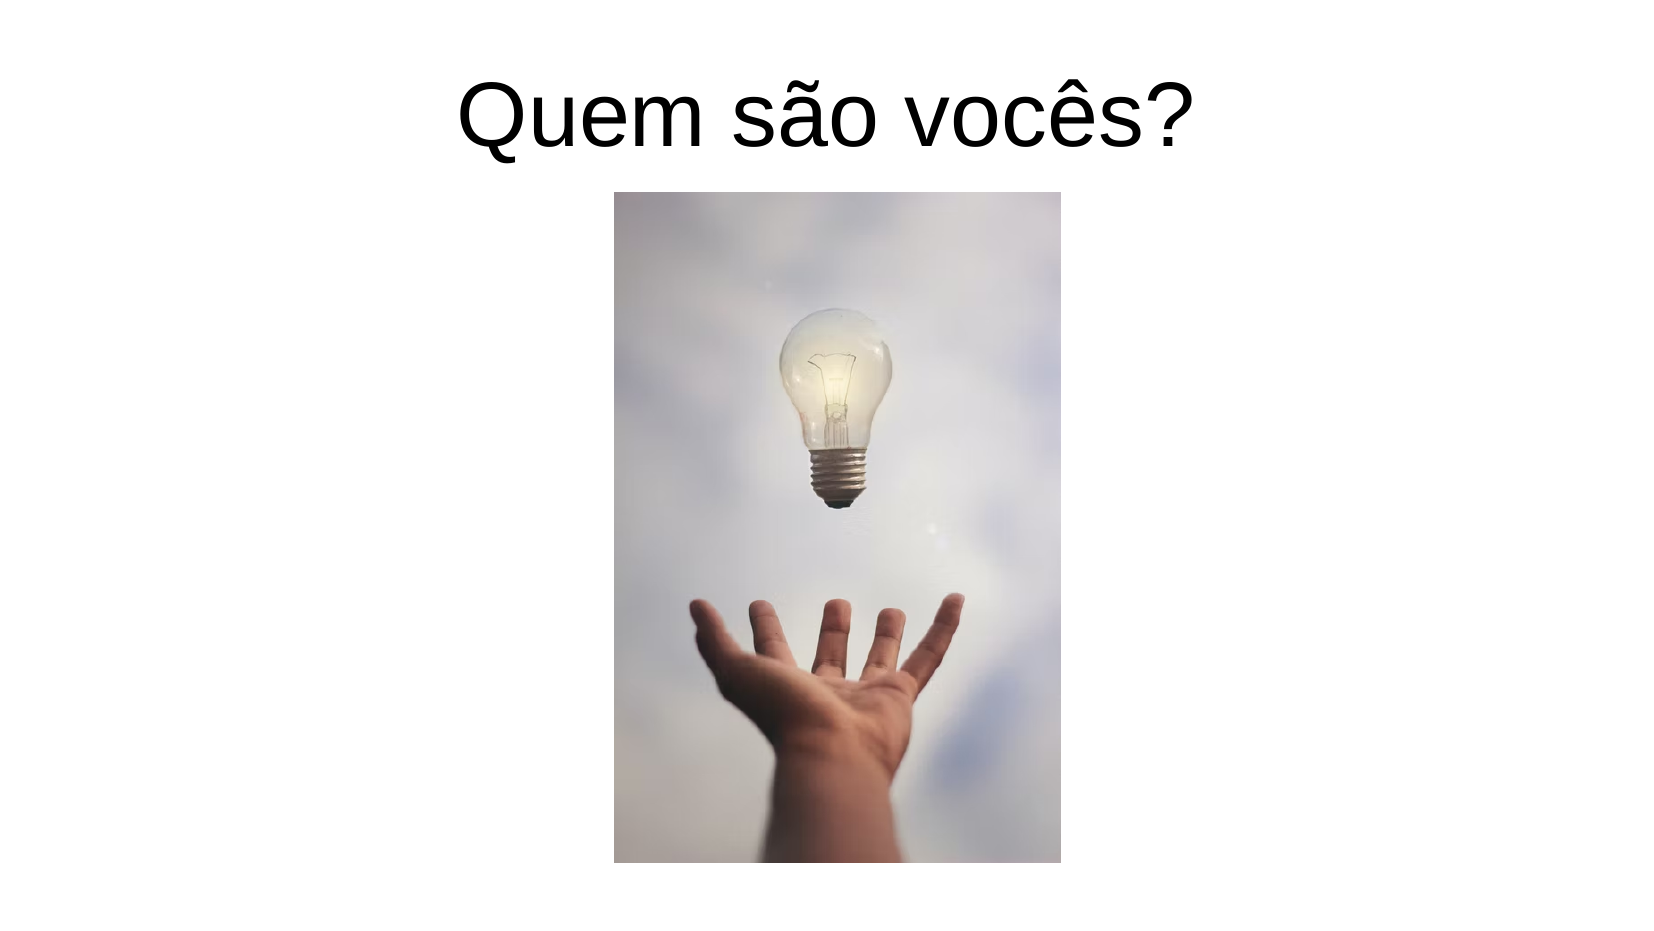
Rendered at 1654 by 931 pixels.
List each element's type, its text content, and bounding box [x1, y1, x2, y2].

picture [614, 192, 1061, 863]
title Quem são vocês? [82, 37, 1571, 193]
